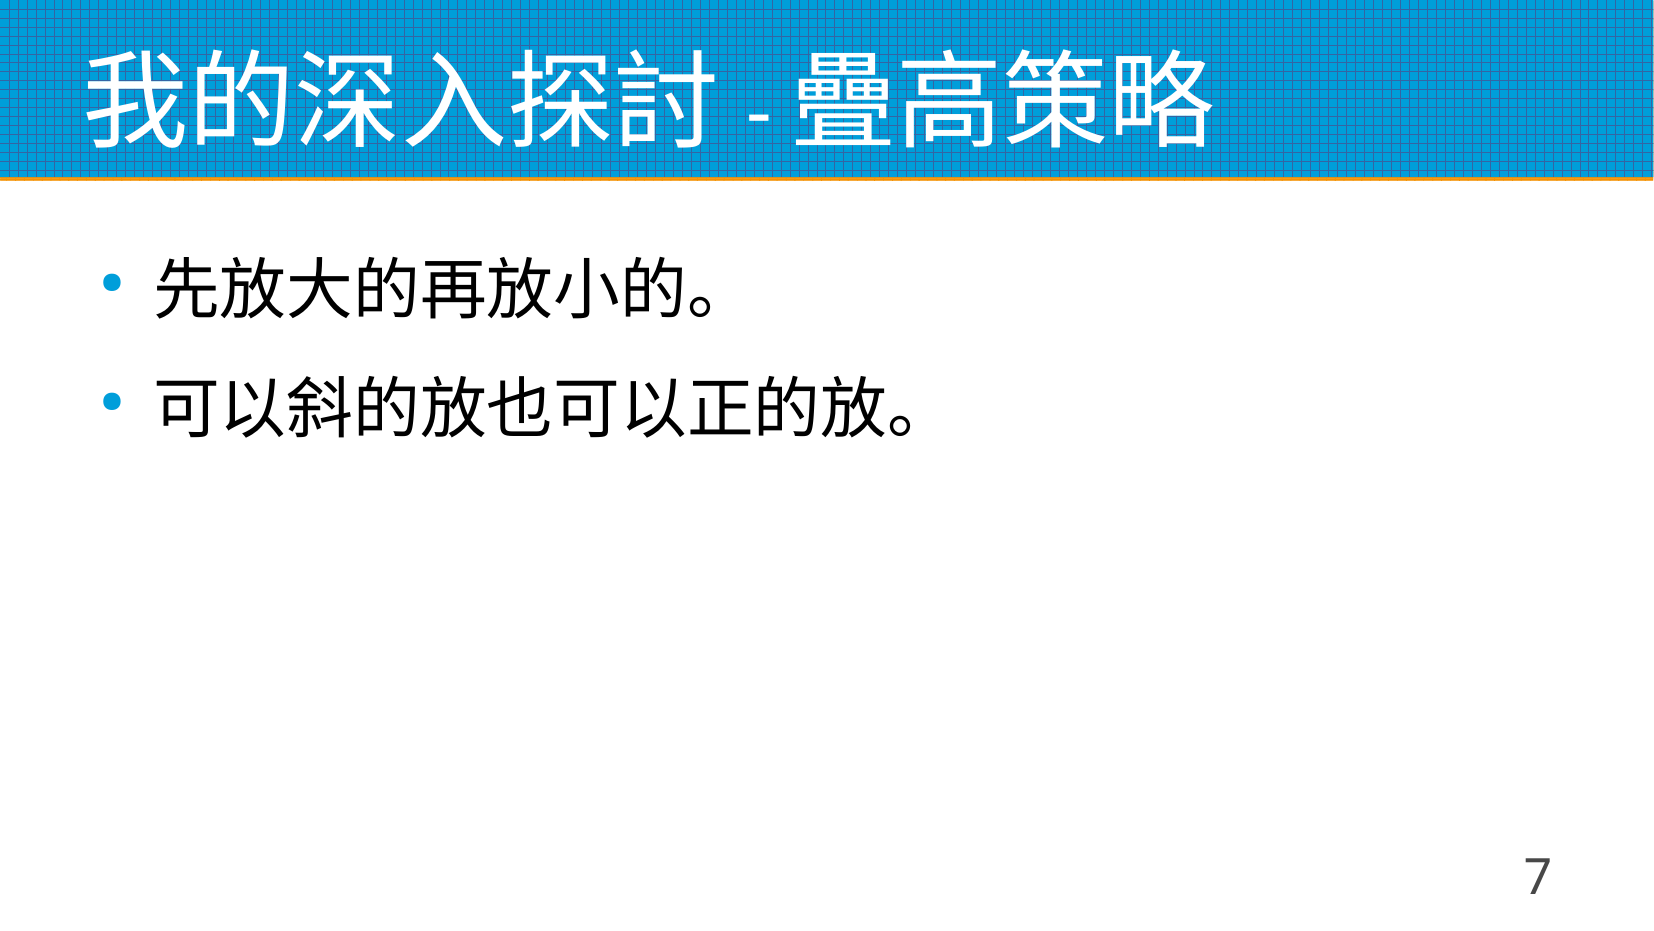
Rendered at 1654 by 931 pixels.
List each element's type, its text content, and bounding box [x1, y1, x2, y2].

list 先放大的再放小的。 可以斜的放也可以正的放。 [82, 236, 1563, 811]
title 我的深入探討-疊高策略 [82, 14, 1571, 171]
